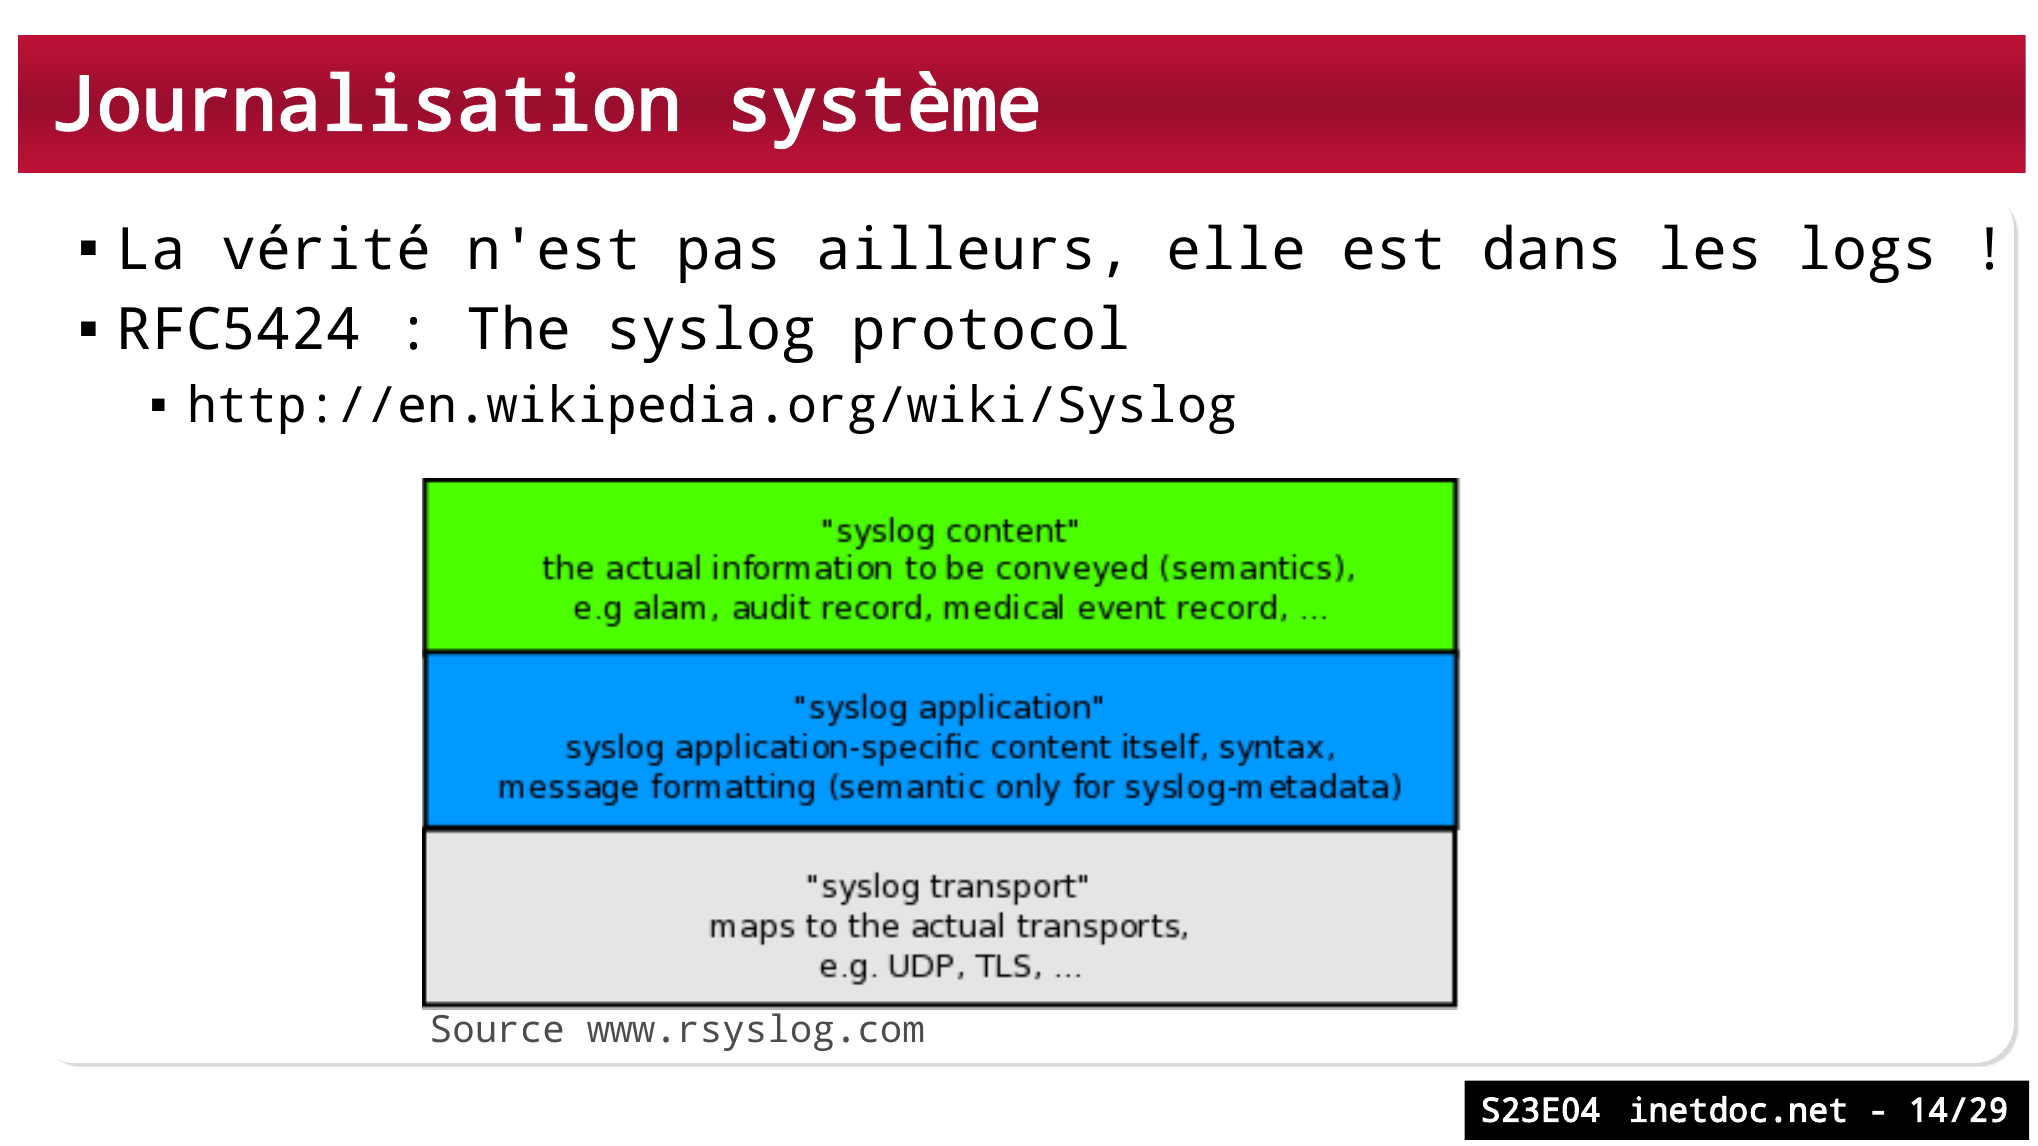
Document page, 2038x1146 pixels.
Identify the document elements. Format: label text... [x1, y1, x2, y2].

text_box Source www.rsyslog.com [395, 968, 940, 1098]
text_box S23E04 inetdoc.net - <numéro>/29 [1464, 1080, 2030, 1140]
text_box La vérité n'est pas ailleurs, elle est dans les logs ! RFC5424 : The syslog protocol http://en.wikipedia.org/wiki/Syslog [35, 188, 2014, 1064]
text_box Journalisation système [17, 35, 2026, 174]
picture [422, 478, 1463, 1010]
